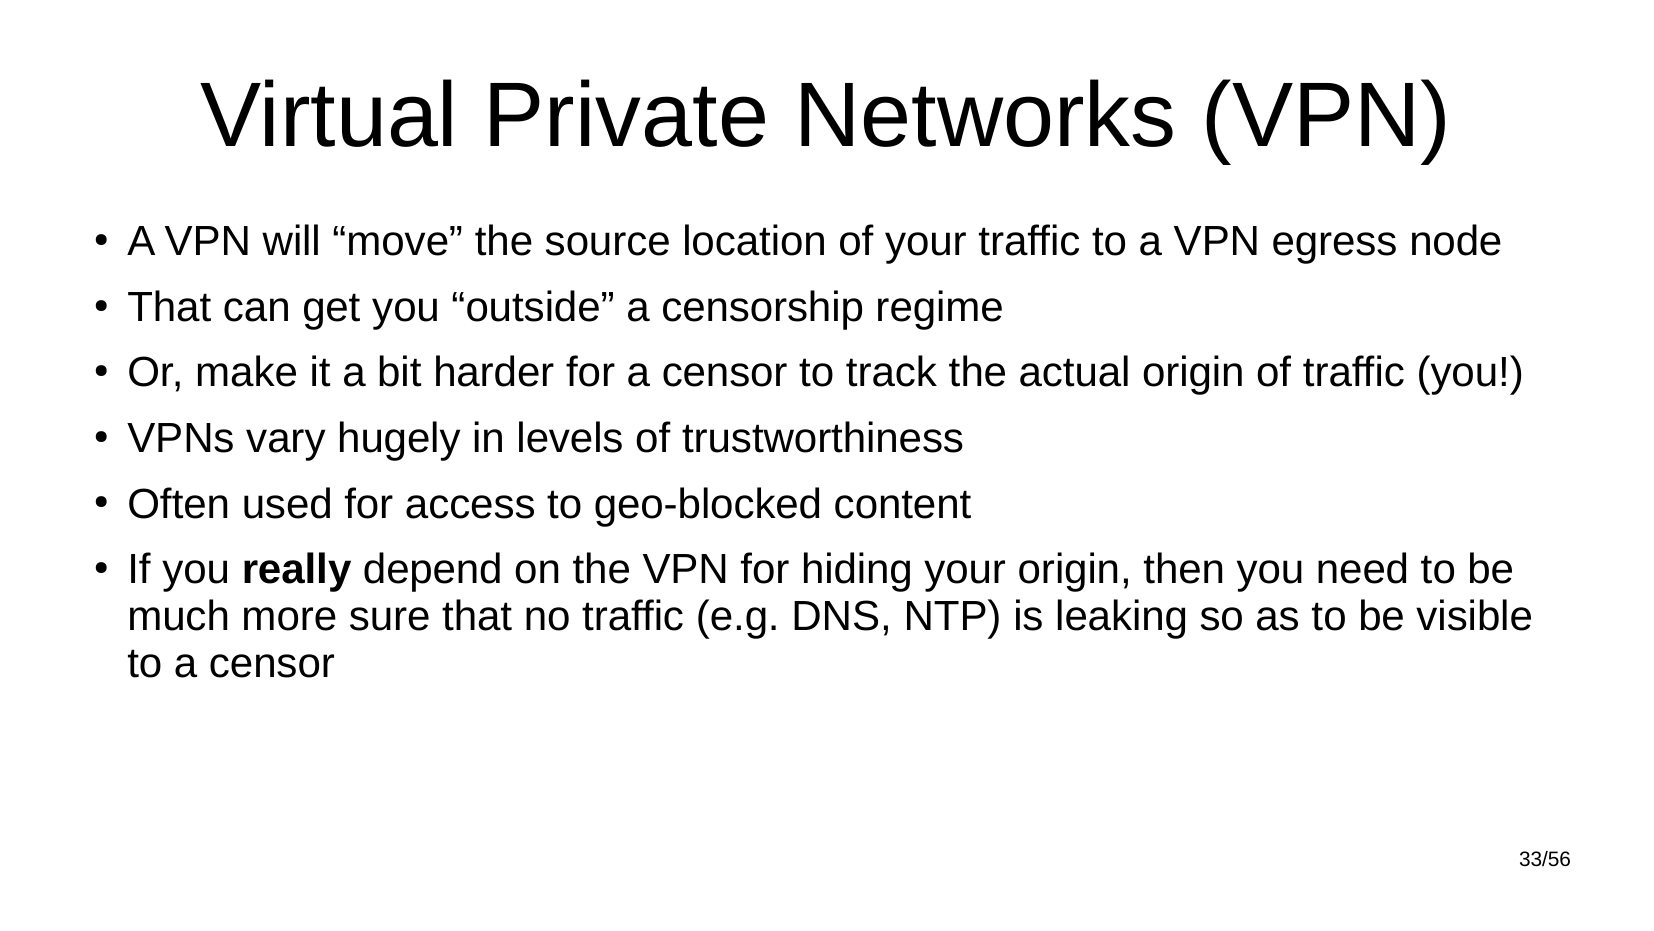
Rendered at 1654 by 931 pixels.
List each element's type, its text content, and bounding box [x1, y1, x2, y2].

title Virtual Private Networks (VPN) [82, 37, 1571, 193]
list A VPN will “move” the source location of your traffic to a VPN egress node That can get you “outside” a censorship regime Or, make it a bit harder for a censor to track the actual origin of traffic (you!) VPNs vary hugely in levels of trustworthiness Often used for access to geo-blocked content If you really depend on the VPN for hiding your origin, then you need to be much more sure that no traffic (e.g. DNS, NTP) is leaking so as to be visible to a censor [82, 217, 1571, 758]
